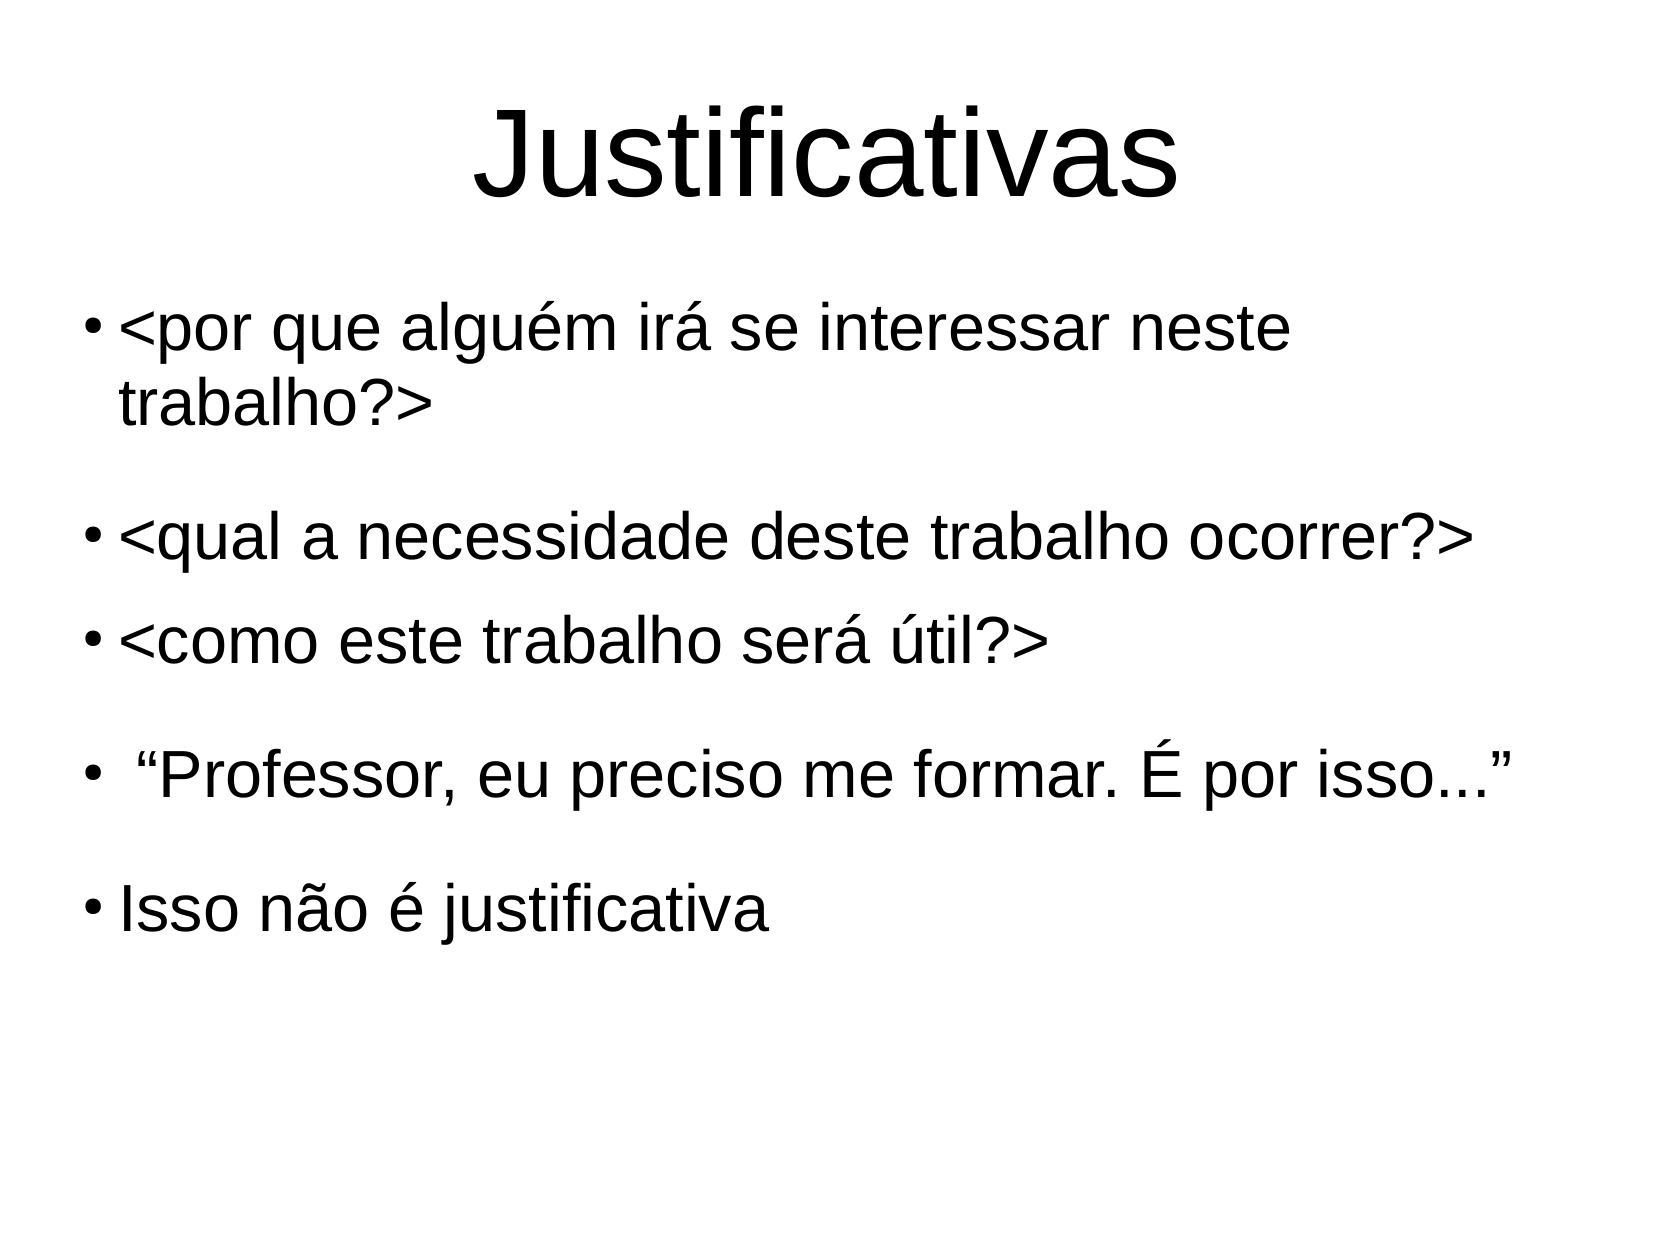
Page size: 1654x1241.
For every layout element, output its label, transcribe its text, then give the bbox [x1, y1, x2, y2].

list <por que alguém irá se interessar neste trabalho?> <qual a necessidade deste trabalho ocorrer?> <como este trabalho será útil?> “Professor, eu preciso me formar. É por isso...” Isso não é justificativa [82, 290, 1571, 1010]
title Justificativas [82, 49, 1571, 257]
